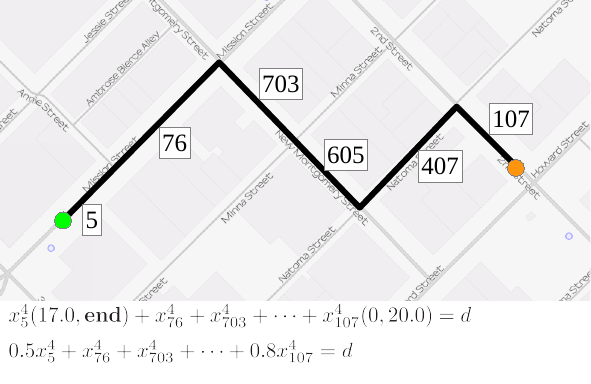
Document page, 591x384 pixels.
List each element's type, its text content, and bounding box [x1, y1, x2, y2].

picture [0, 0, 591, 301]
picture [7, 303, 476, 329]
text_box 605 [324, 139, 368, 171]
text_box 76 [159, 127, 191, 159]
picture [7, 339, 358, 365]
text_box 5 [82, 204, 102, 236]
text_box 703 [259, 68, 303, 100]
text_box [507, 159, 525, 177]
text_box 107 [489, 103, 533, 135]
text_box 407 [418, 150, 463, 183]
text_box [54, 211, 72, 229]
